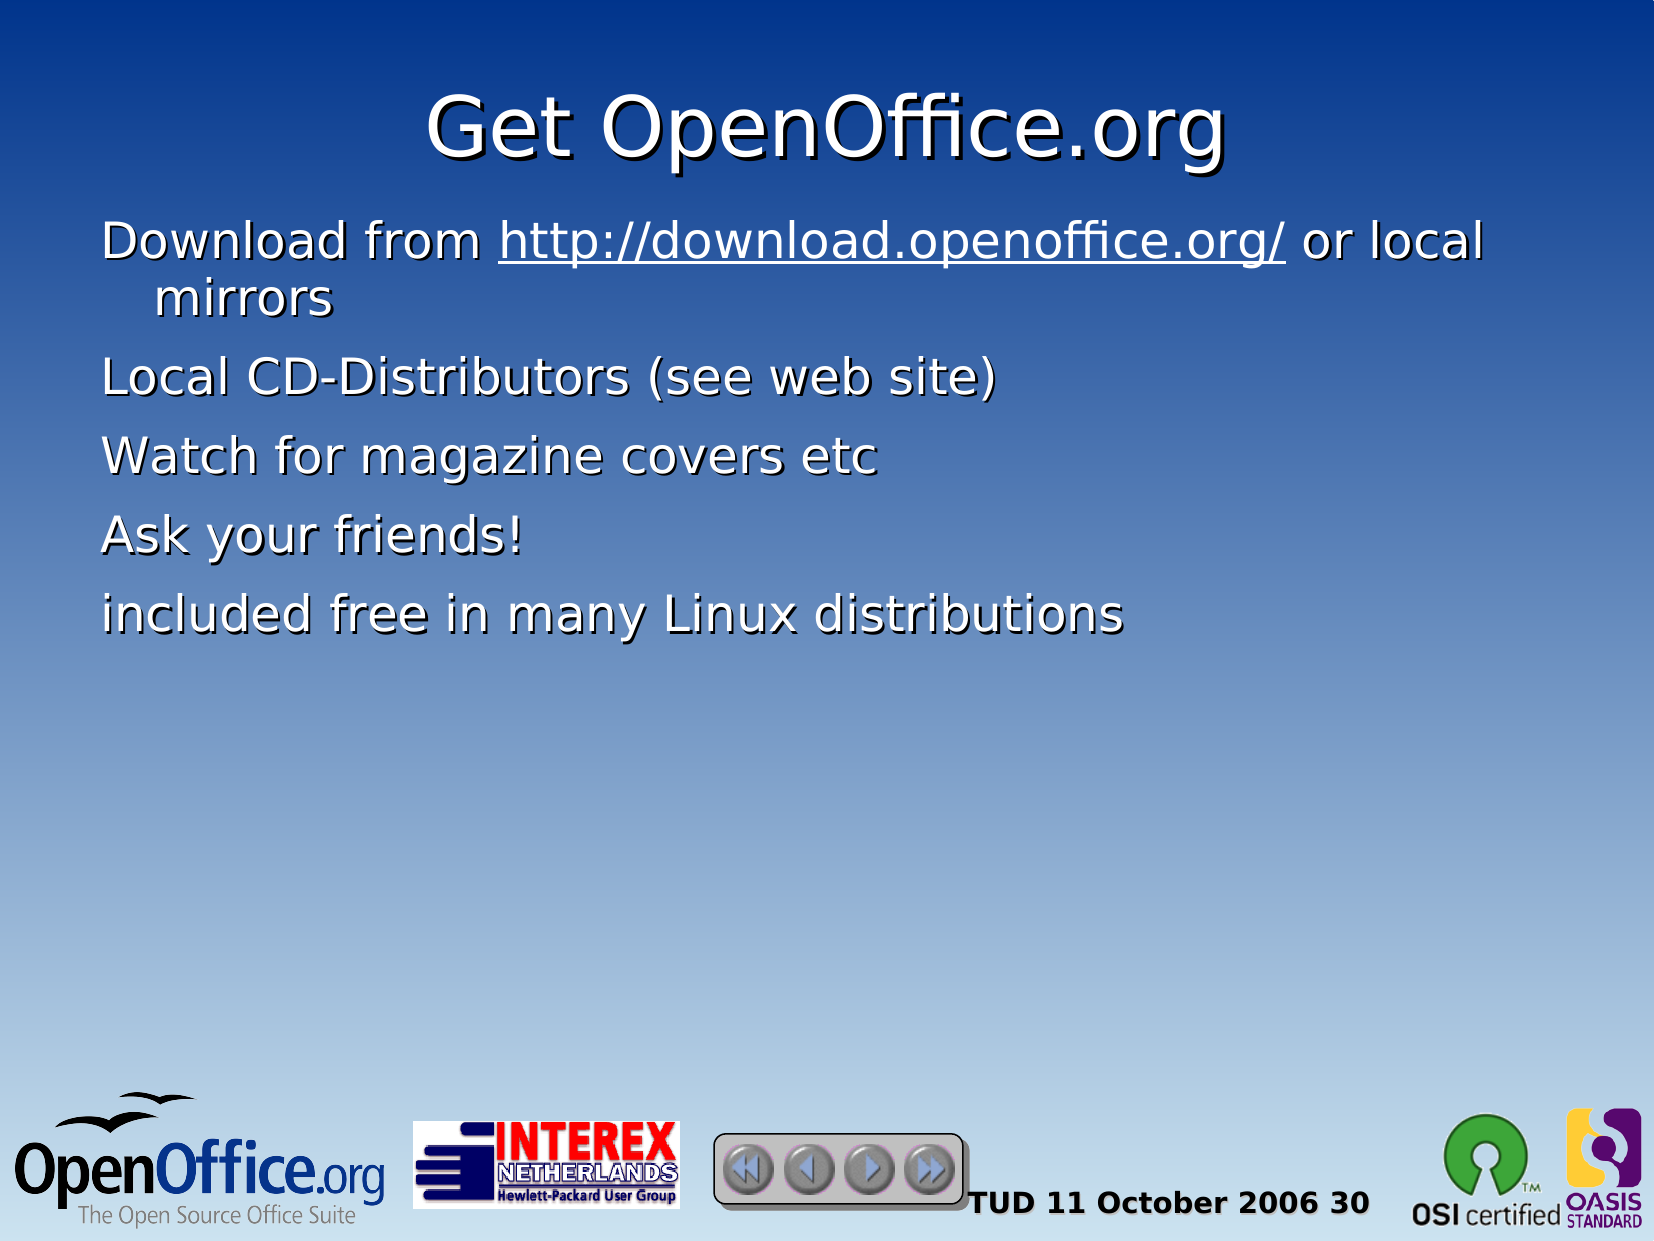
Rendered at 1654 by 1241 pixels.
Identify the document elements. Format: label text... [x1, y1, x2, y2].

picture [413, 1121, 680, 1209]
picture [784, 1144, 835, 1195]
title Get OpenOffice.org [82, 49, 1571, 208]
picture [844, 1144, 895, 1195]
text_box TUD 11 October 2006 32 [974, 1181, 1500, 1241]
picture [904, 1144, 955, 1195]
picture [723, 1144, 774, 1195]
text_box [714, 1133, 963, 1204]
picture [1405, 1102, 1654, 1238]
list Download from http://download.openoffice.org/ or local mirrors Local CD-Distributors (see web site) Watch for magazine covers etc Ask your friends! included free in many Linux distributions [82, 212, 1571, 1070]
picture [15, 1092, 384, 1229]
